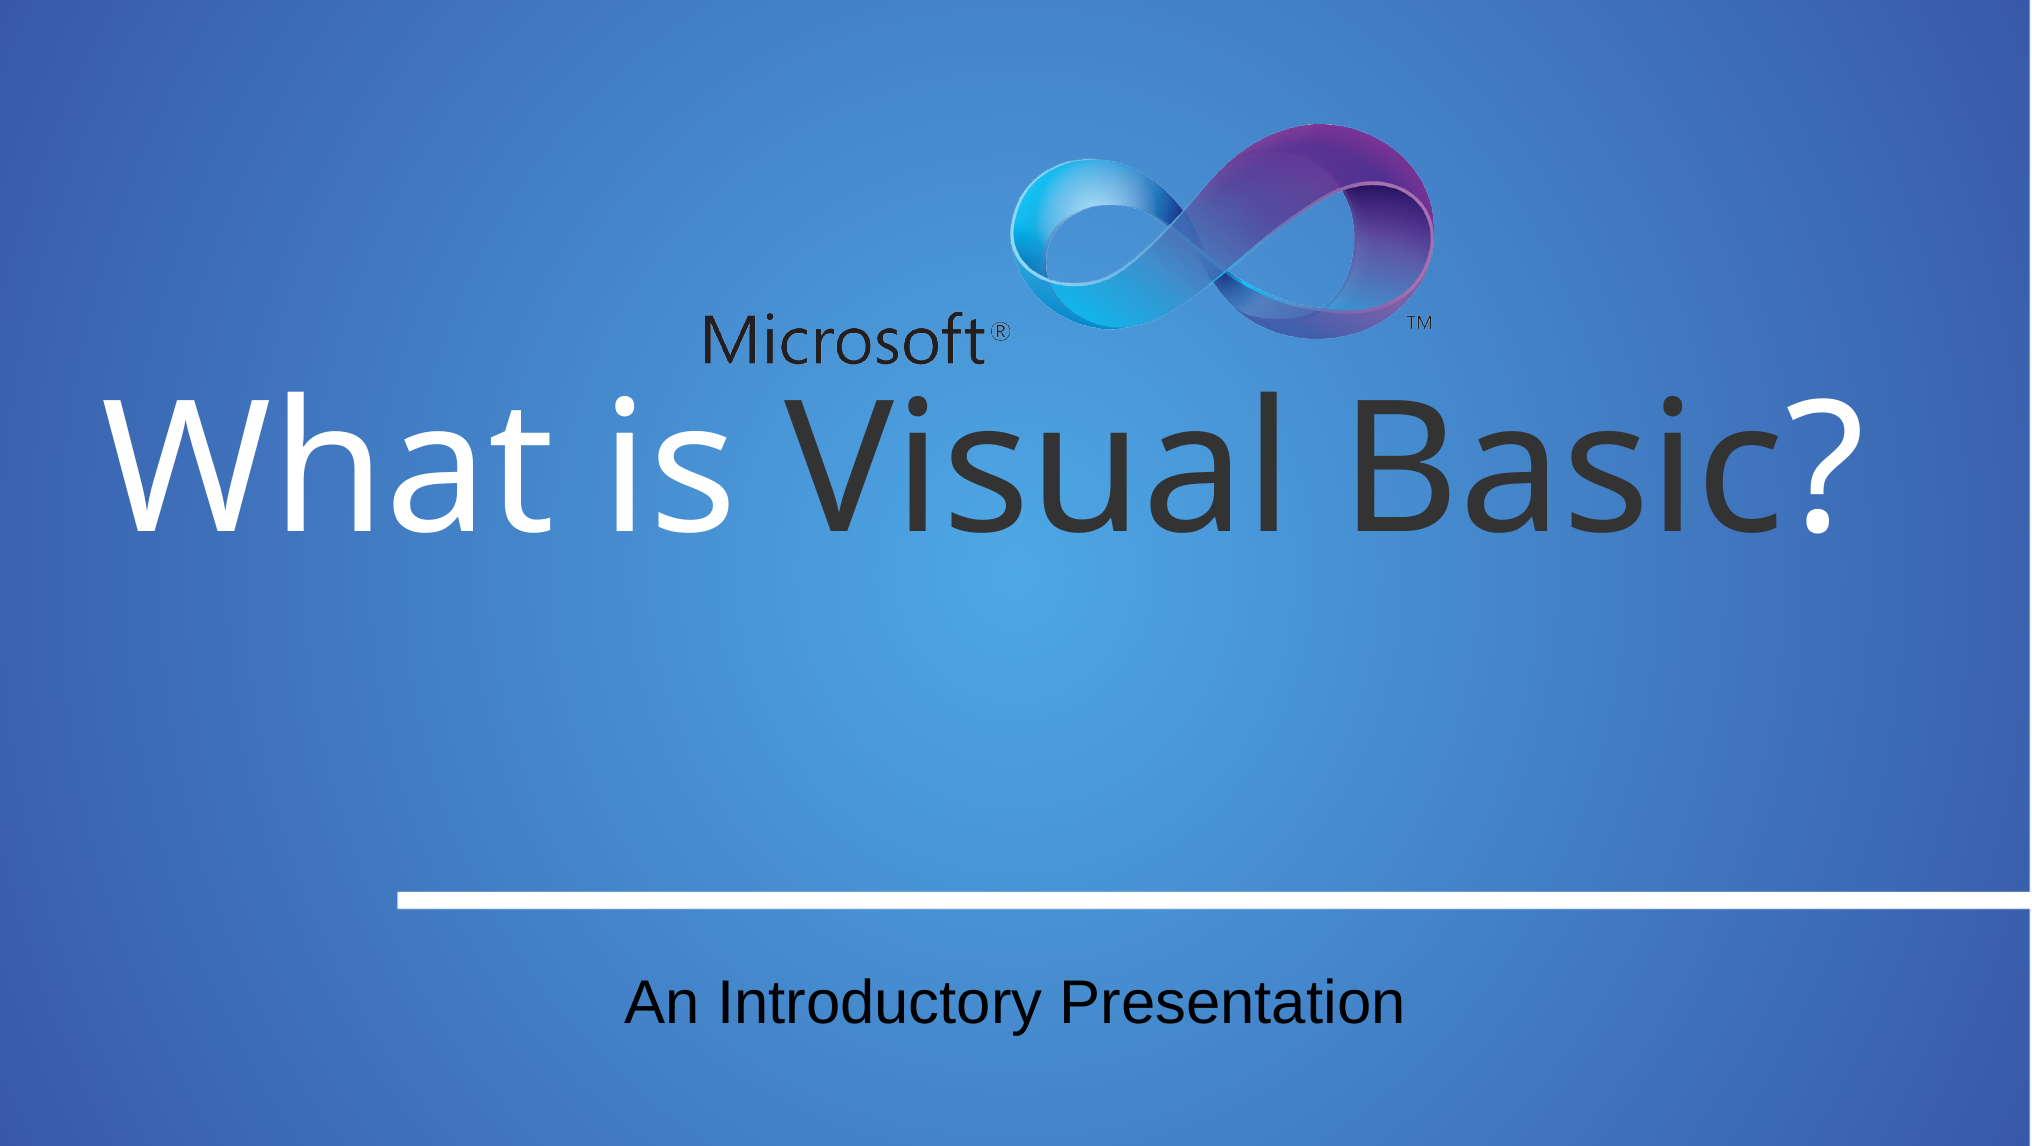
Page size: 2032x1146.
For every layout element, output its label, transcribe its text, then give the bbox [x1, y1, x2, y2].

subtitle An Introductory Presentation [101, 967, 1930, 1037]
title What is Visual Basic? [101, 45, 1930, 875]
picture [0, 0, 2032, 1146]
